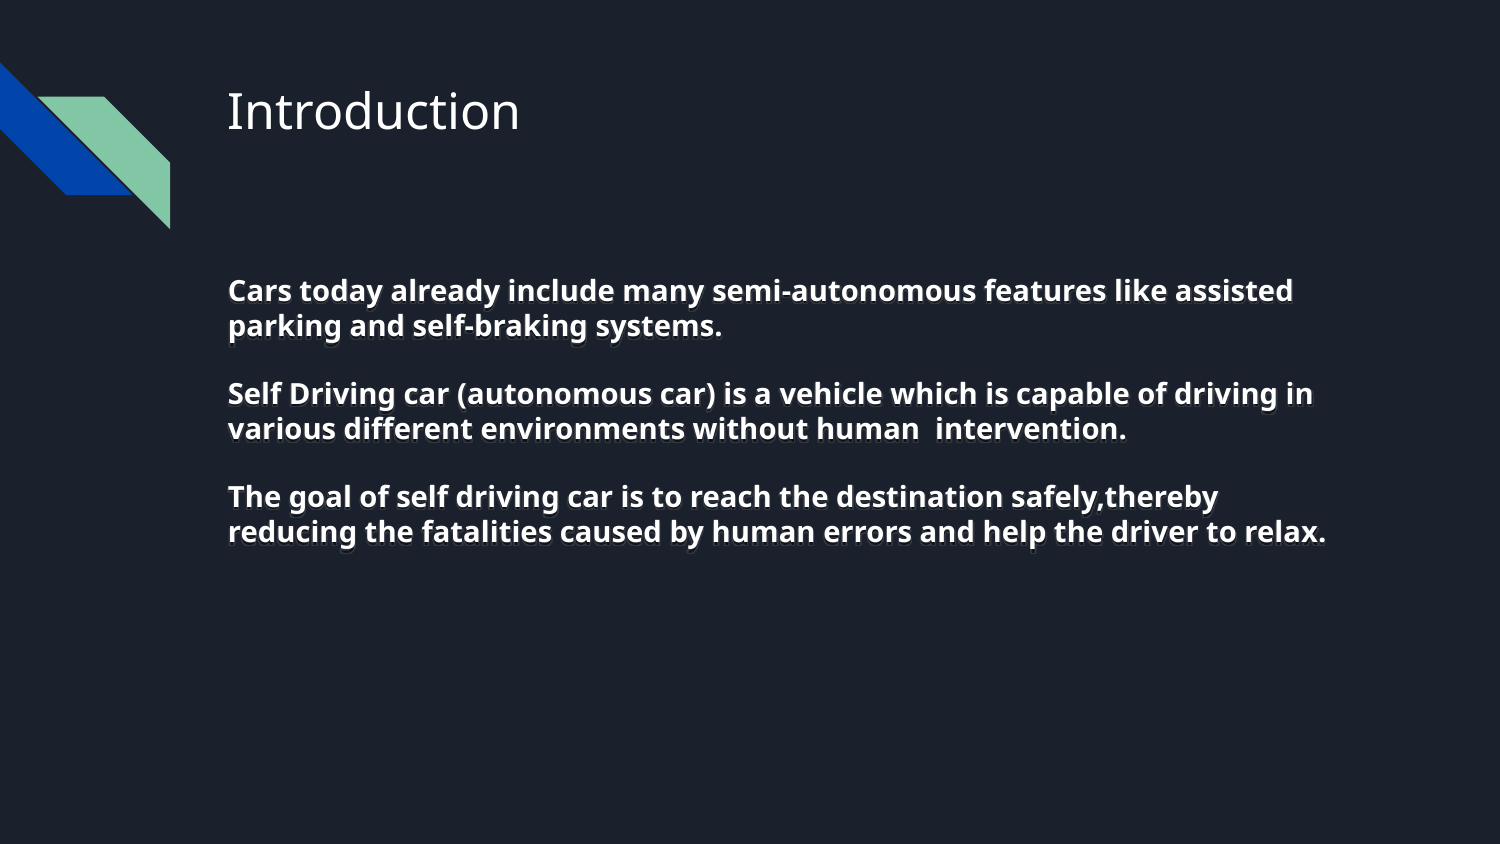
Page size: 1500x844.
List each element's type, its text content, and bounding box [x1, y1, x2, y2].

title Introduction [212, 64, 1368, 215]
list Cars today already include many semi-autonomous features like assisted parking and self-braking systems. Self Driving car (autonomous car) is a vehicle which is capable of driving in various different environments without human intervention. The goal of self driving car is to reach the destination safely,thereby reducing the fatalities caused by human errors and help the driver to relax. [212, 257, 1368, 735]
